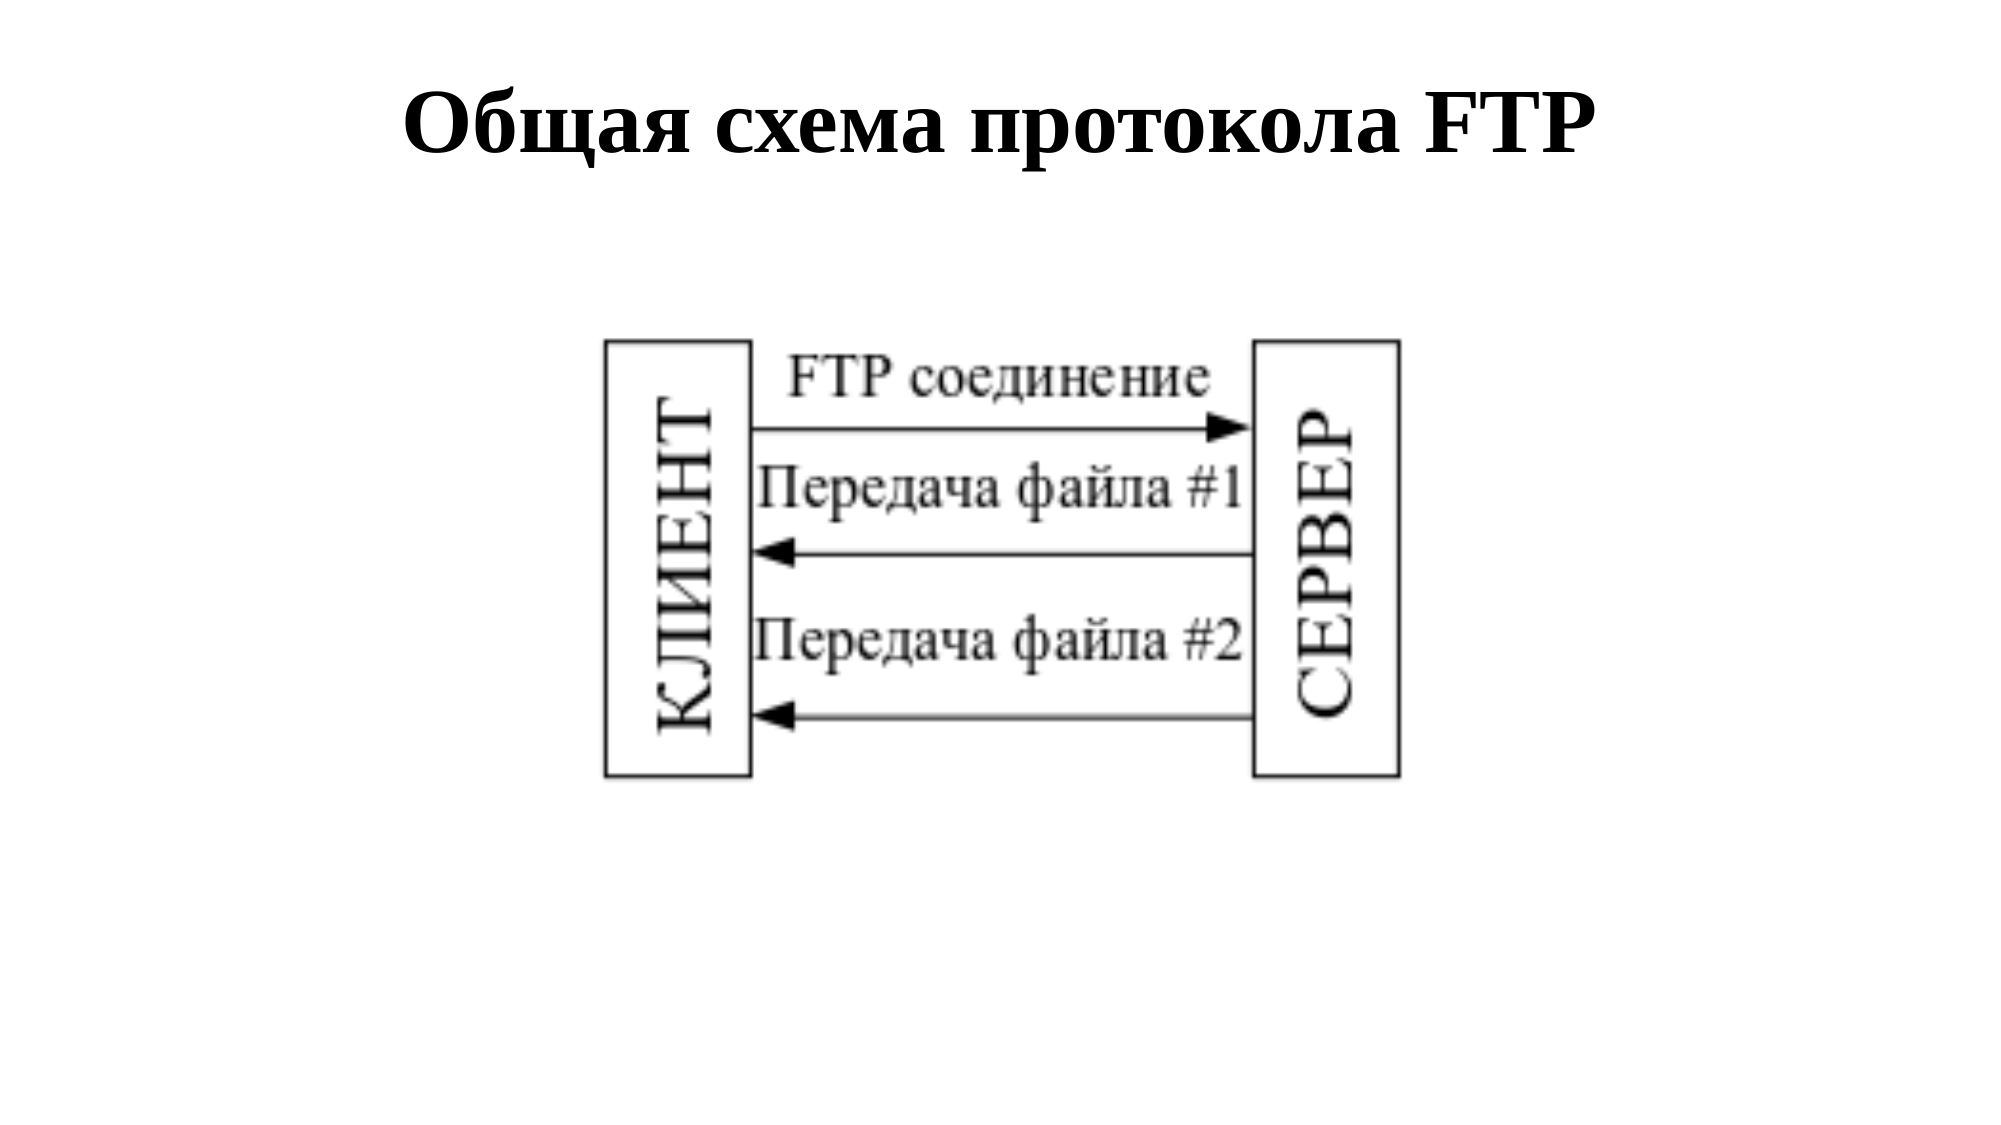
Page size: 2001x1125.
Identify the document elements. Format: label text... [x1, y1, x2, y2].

title Общая схема протокола FTP [0, 7, 2000, 225]
picture [571, 295, 1429, 830]
